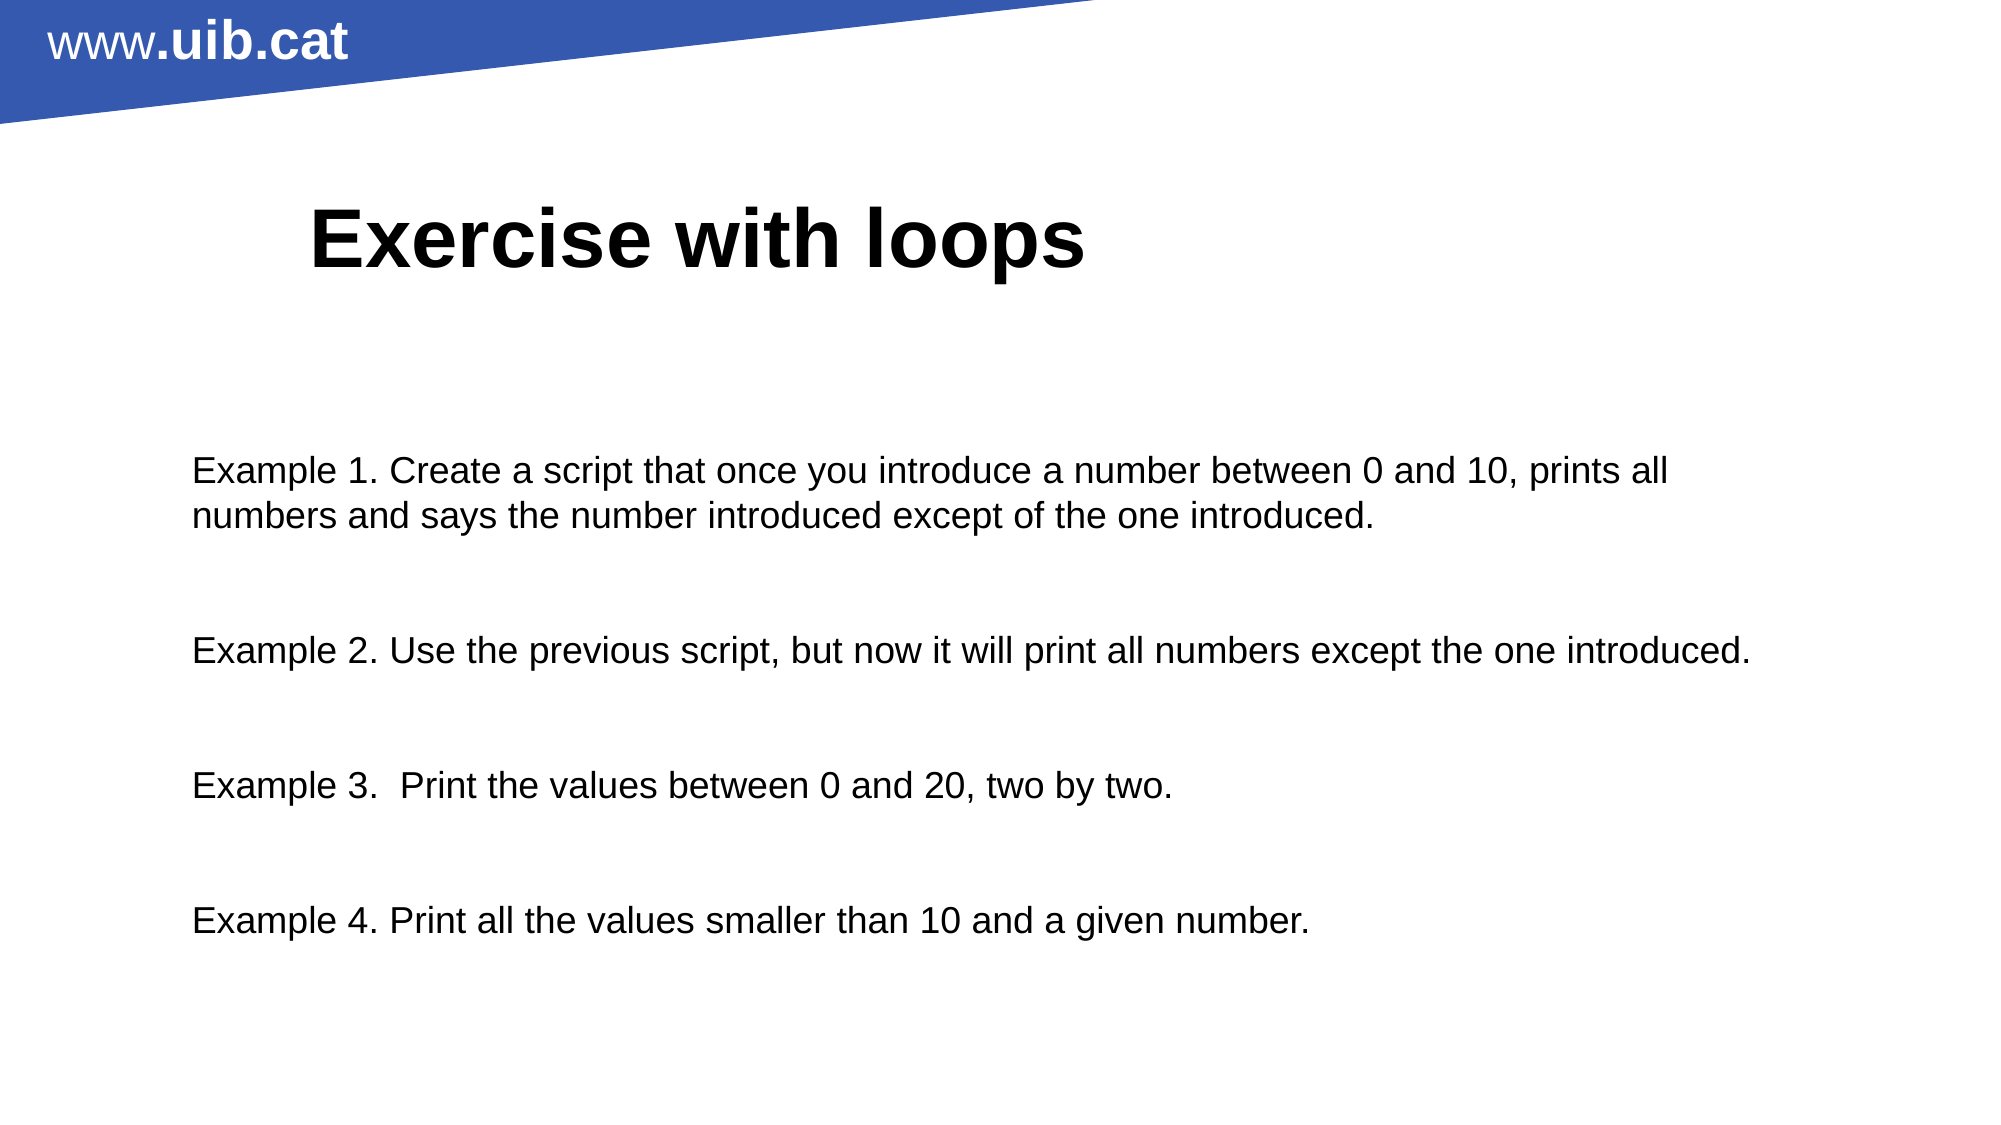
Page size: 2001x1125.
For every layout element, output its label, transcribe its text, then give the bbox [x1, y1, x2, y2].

text_box Example 1. Create a script that once you introduce a number between 0 and 10, prints all numbers and says the number introduced except of the one introduced. Example 2. Use the previous script, but now it will print all numbers except the one introduced. Example 3. Print the values between 0 and 20, two by two. Example 4. Print all the values smaller than 10 and a given number. [177, 348, 1831, 621]
text_box Exercise with loops [295, 177, 1123, 285]
